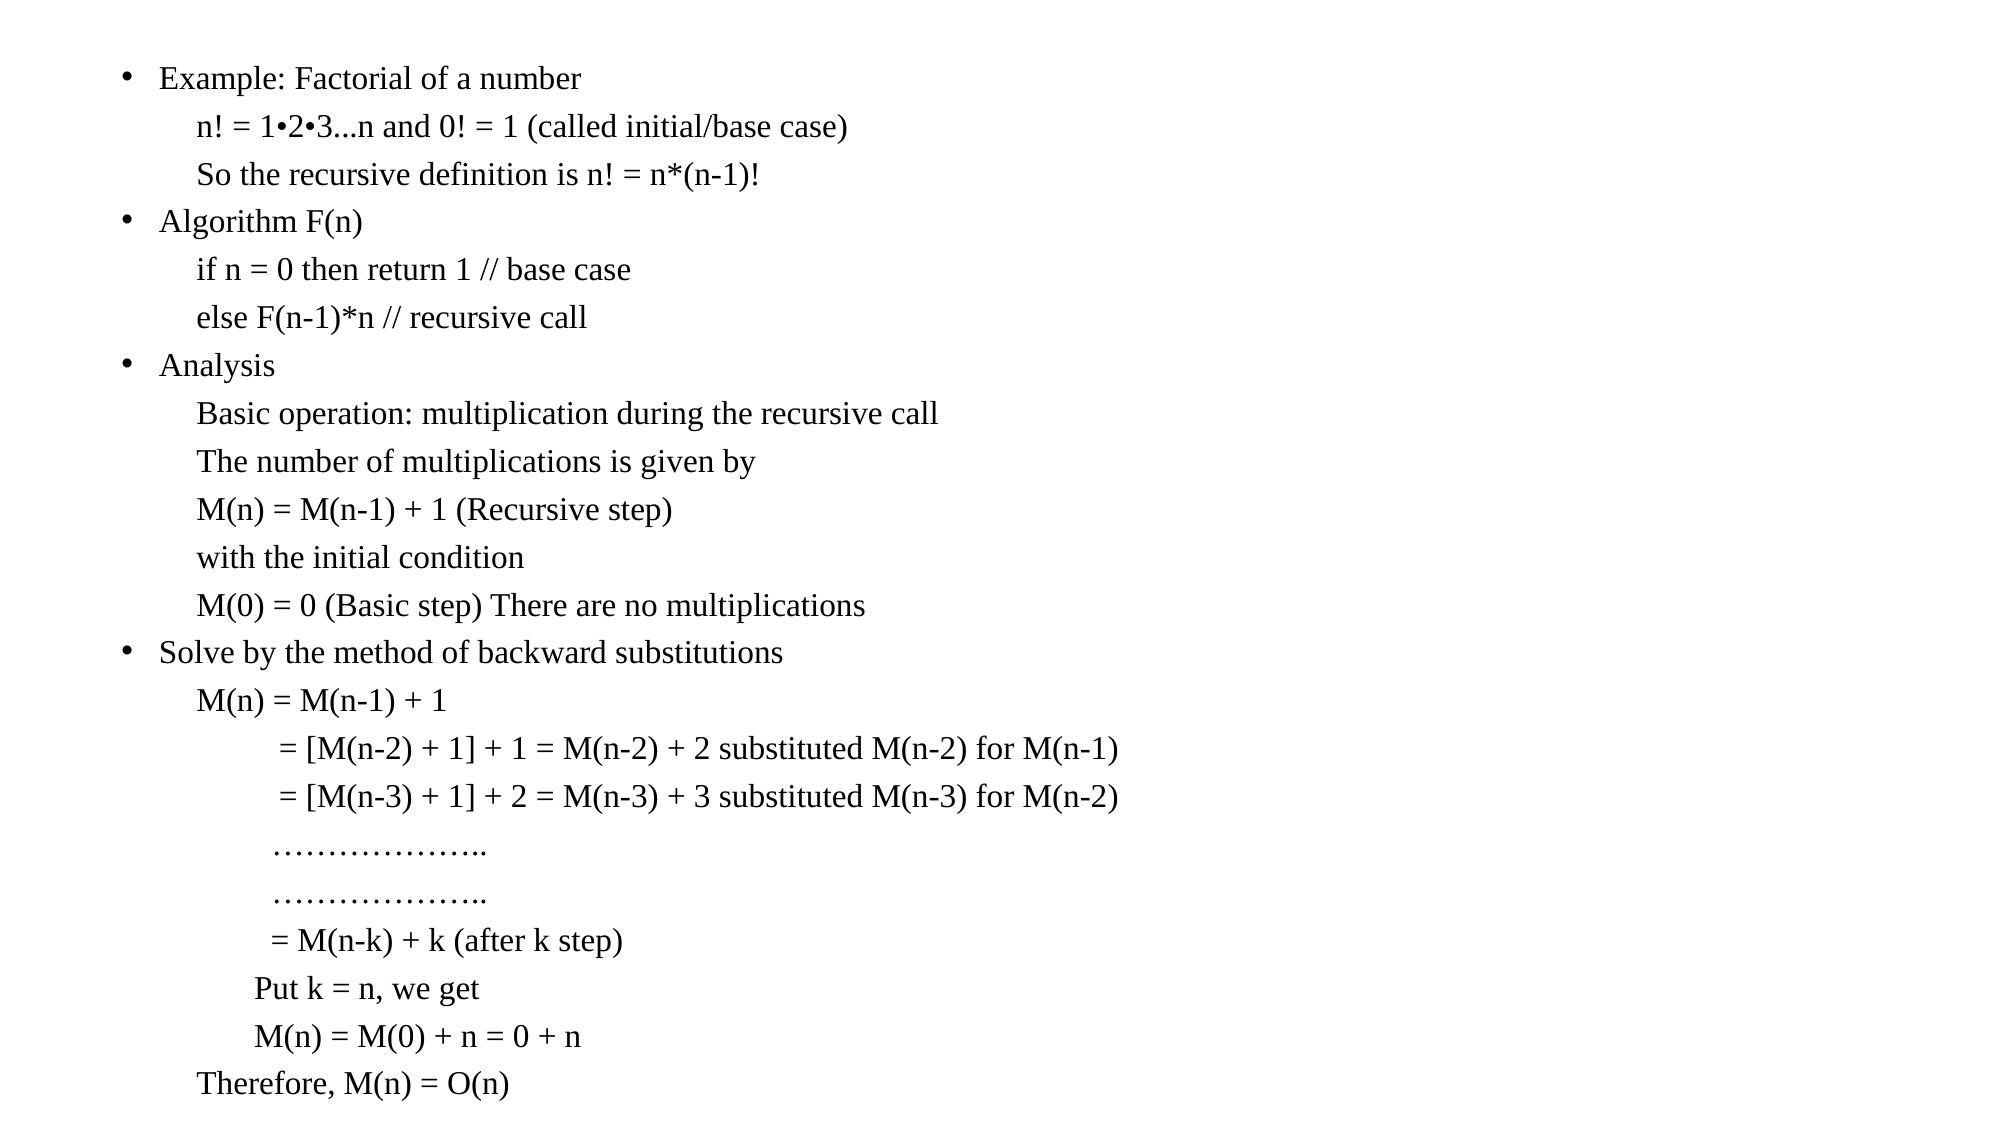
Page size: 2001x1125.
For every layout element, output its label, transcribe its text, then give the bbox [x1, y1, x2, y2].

list Example: Factorial of a number n! = 1•2•3...n and 0! = 1 (called initial/base case) So the recursive definition is n! = n*(n-1)! Algorithm F(n) if n = 0 then return 1 // base case else F(n-1)*n // recursive call Analysis Basic operation: multiplication during the recursive call The number of multiplications is given by M(n) = M(n-1) + 1 (Recursive step) with the initial condition M(0) = 0 (Basic step) There are no multiplications Solve by the method of backward substitutions M(n) = M(n-1) + 1 = [M(n-2) + 1] + 1 = M(n-2) + 2 substituted M(n-2) for M(n-1) = [M(n-3) + 1] + 2 = M(n-3) + 3 substituted M(n-3) for M(n-2) ……………….. ……………….. = M(n-k) + k (after k step) Put k = n, we get M(n) = M(0) + n = 0 + n Therefore, M(n) = O(n) [106, 40, 1863, 1125]
